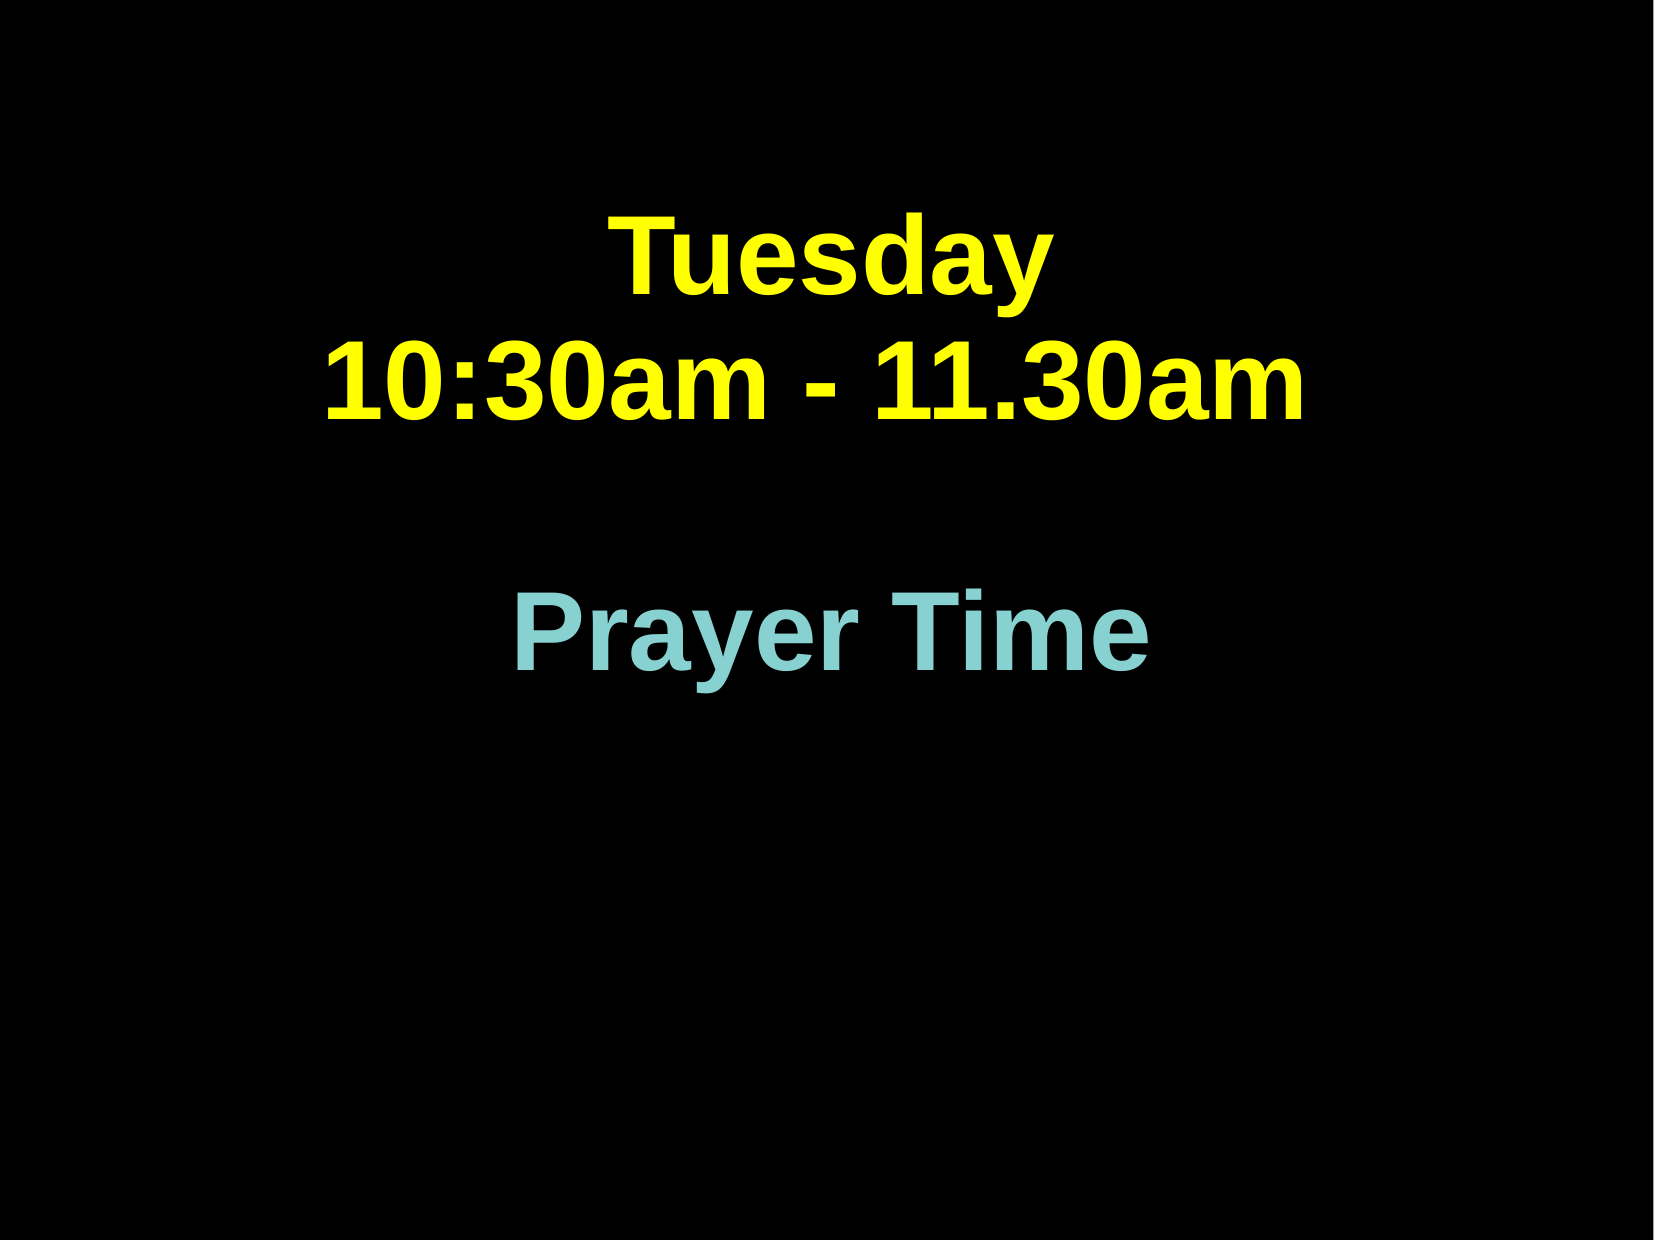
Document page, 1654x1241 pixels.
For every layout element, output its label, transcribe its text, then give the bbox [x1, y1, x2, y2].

text_box Tuesday 10:30am - 11.30am Prayer Time [59, 59, 1603, 1179]
